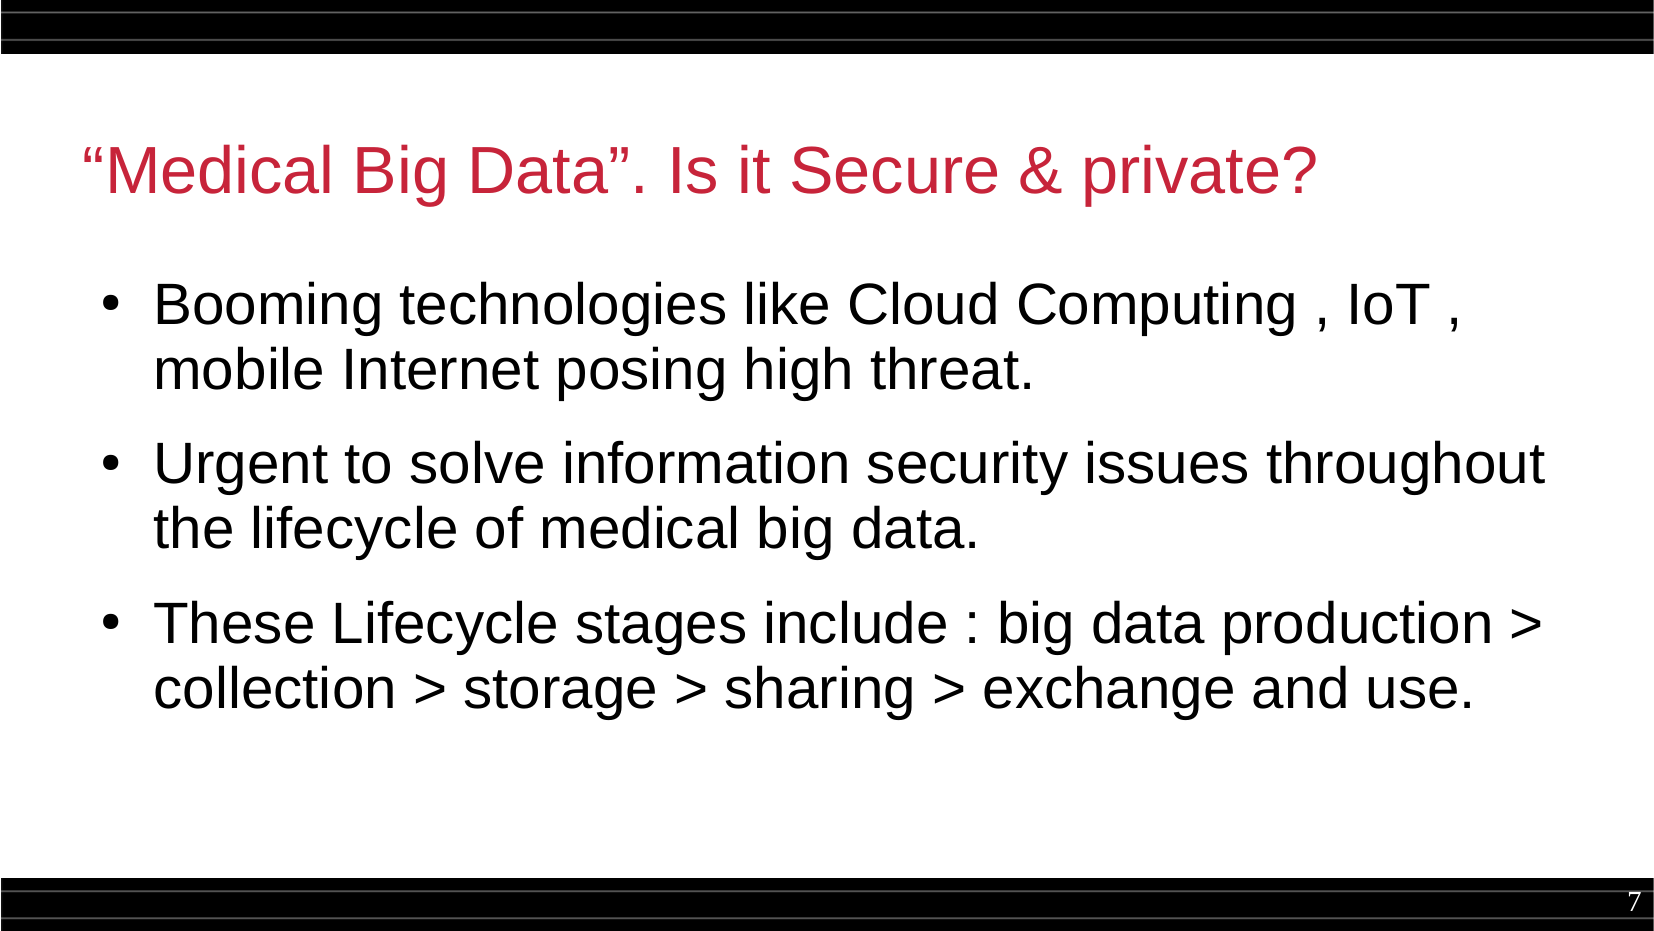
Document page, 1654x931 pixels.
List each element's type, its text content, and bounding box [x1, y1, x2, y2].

picture [1, 878, 1654, 931]
list Booming technologies like Cloud Computing , IoT , mobile Internet posing high threat. Urgent to solve information security issues throughout the lifecycle of medical big data. These Lifecycle stages include : big data production > collection > storage > sharing > exchange and use. [82, 271, 1571, 758]
picture [1, 0, 1654, 54]
title “Medical Big Data”. Is it Secure & private? [82, 92, 1571, 249]
